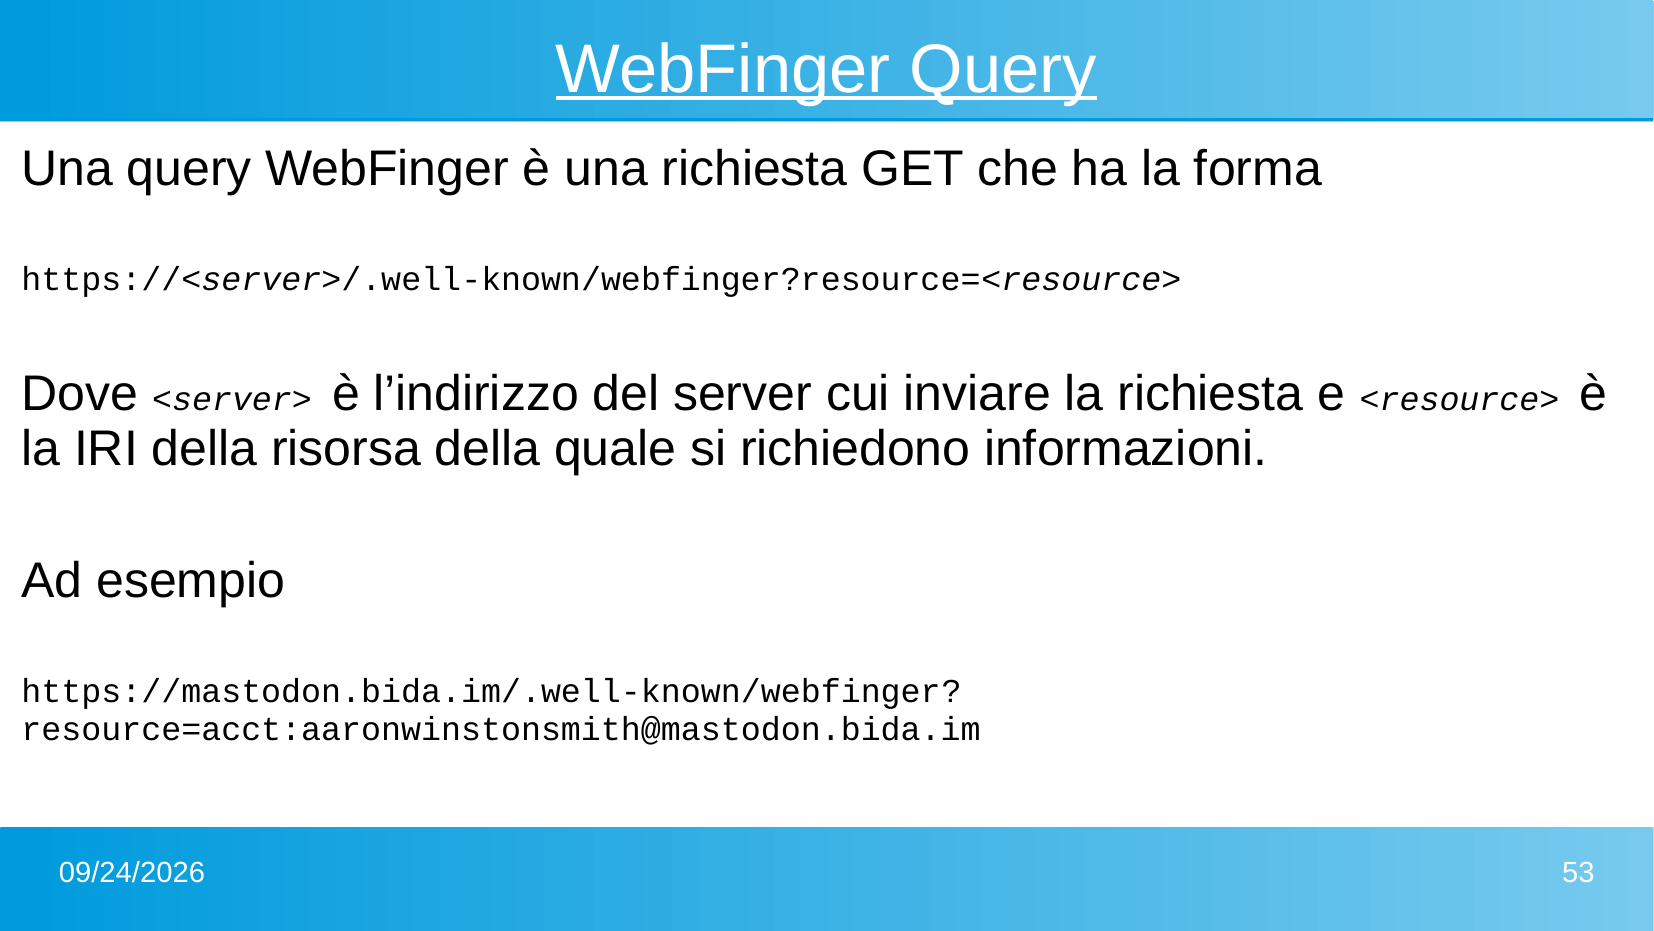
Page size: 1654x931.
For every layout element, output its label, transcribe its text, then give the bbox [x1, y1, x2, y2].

list Dove <server> è l’indirizzo del server cui inviare la richiesta e <resource> è la IRI della risorsa della quale si richiedono informazioni. [21, 364, 1613, 413]
list Una query WebFinger è una richiesta GET che ha la forma [21, 139, 1613, 188]
title WebFinger Query [59, 29, 1595, 108]
list https://mastodon.bida.im/.well-known/webfinger? resource=acct:aaronwinstonsmith@mastodon.bida.im [21, 675, 1654, 751]
list Ad esempio [21, 552, 1613, 601]
list https://<server>/.well-known/webfinger?resource=<resource> [21, 262, 1654, 338]
